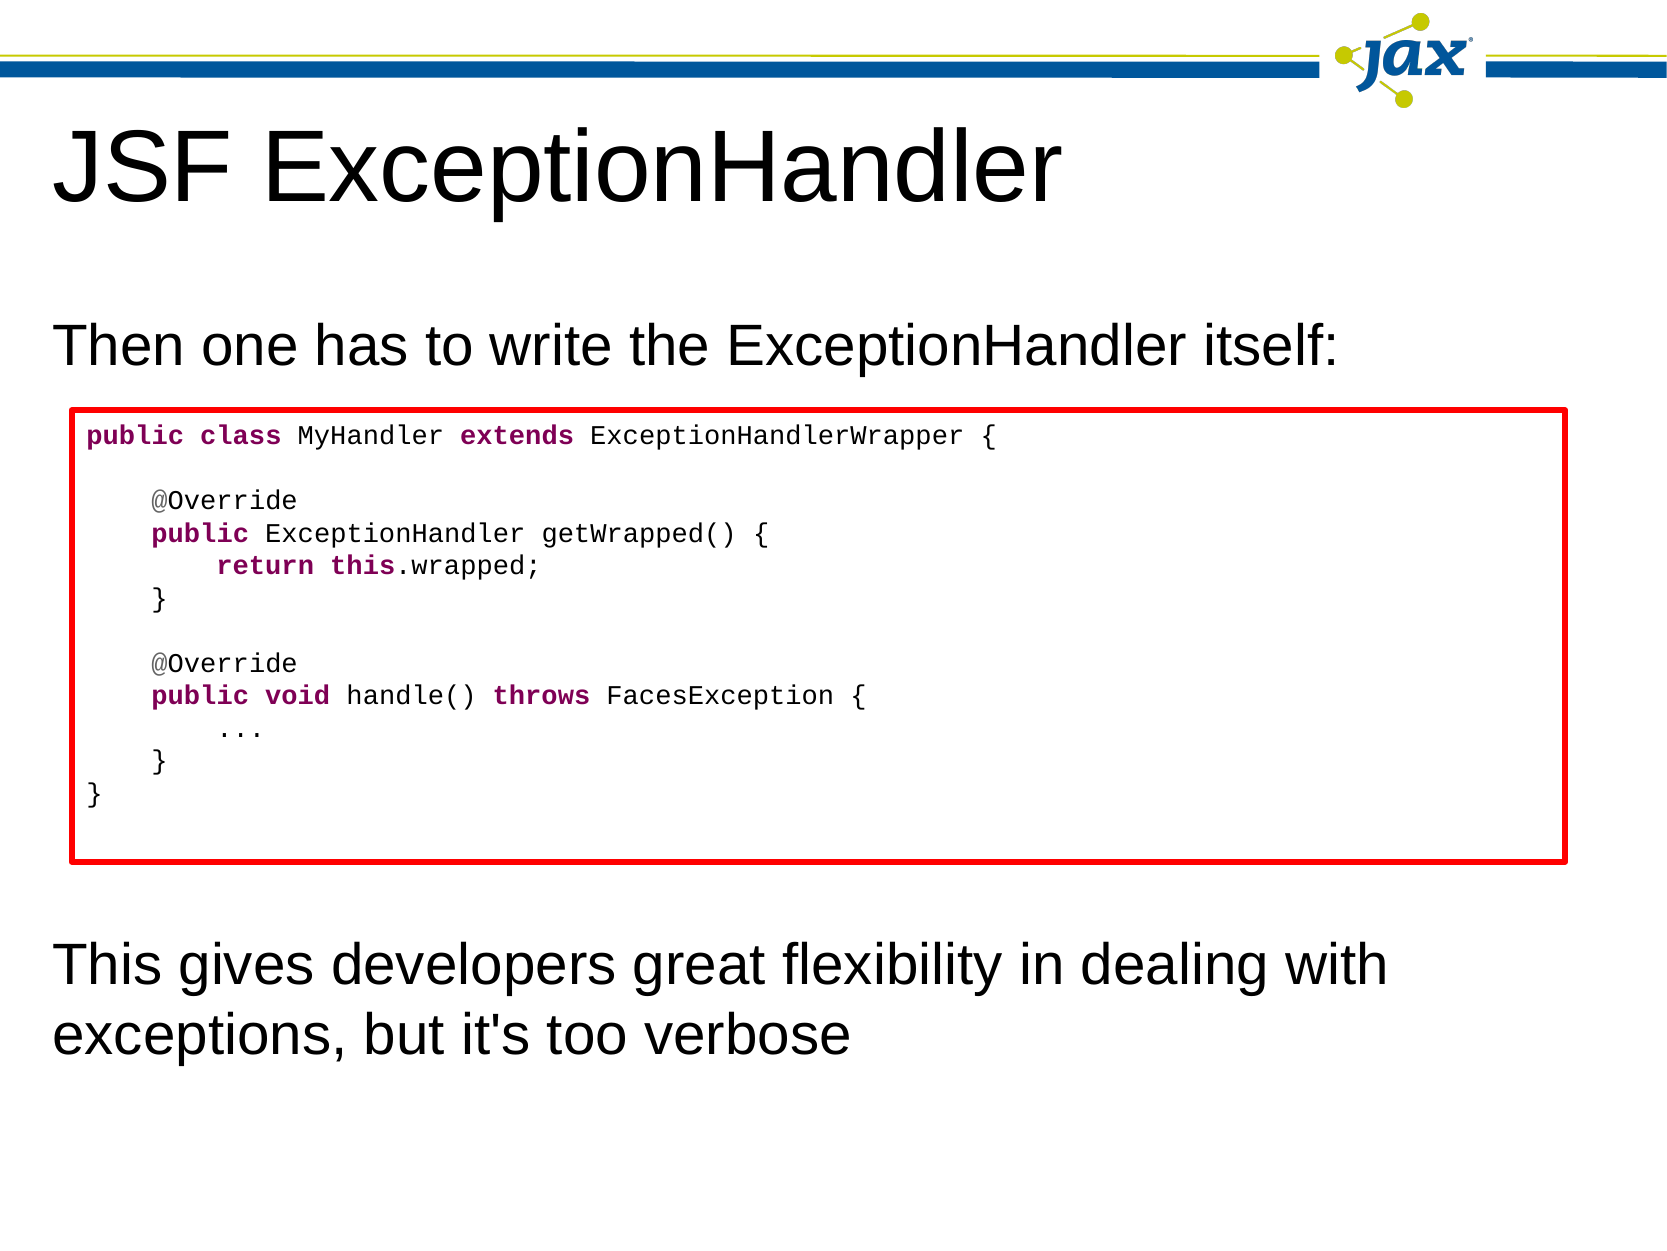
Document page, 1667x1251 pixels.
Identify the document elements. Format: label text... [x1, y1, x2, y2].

list Then one has to write the ExceptionHandler itself: This gives developers great flexibility in dealing with exceptions, but it's too verbose [37, 300, 1613, 1126]
title JSF ExceptionHandler [37, 91, 1651, 230]
picture [1335, 13, 1473, 91]
